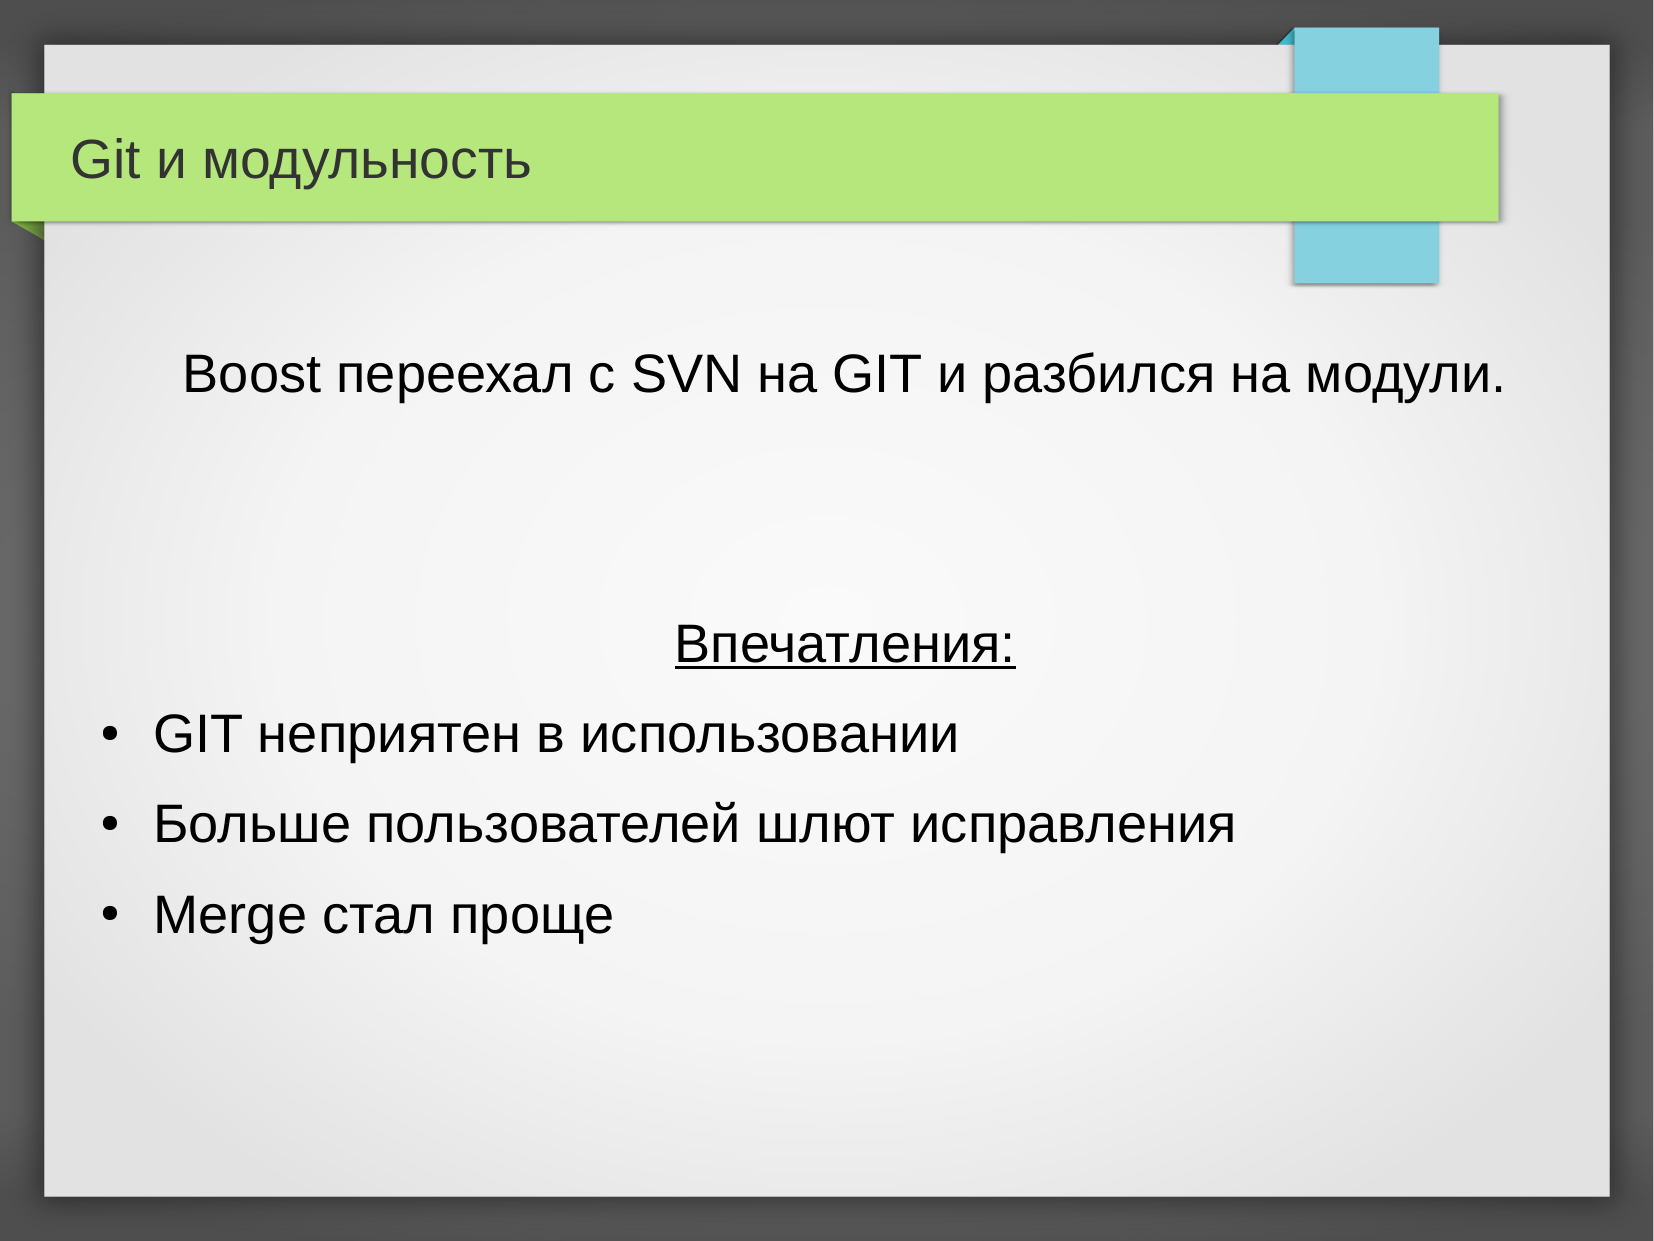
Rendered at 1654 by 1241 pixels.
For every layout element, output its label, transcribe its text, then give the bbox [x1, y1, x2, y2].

title Git и модульность [70, 106, 1229, 213]
picture [0, 0, 1654, 1241]
list Boost переехал с SVN на GIT и разбился на модули. Впечатления: GIT неприятен в использовании Больше пользователей шлют исправления Merge стал проще [82, 343, 1538, 1063]
